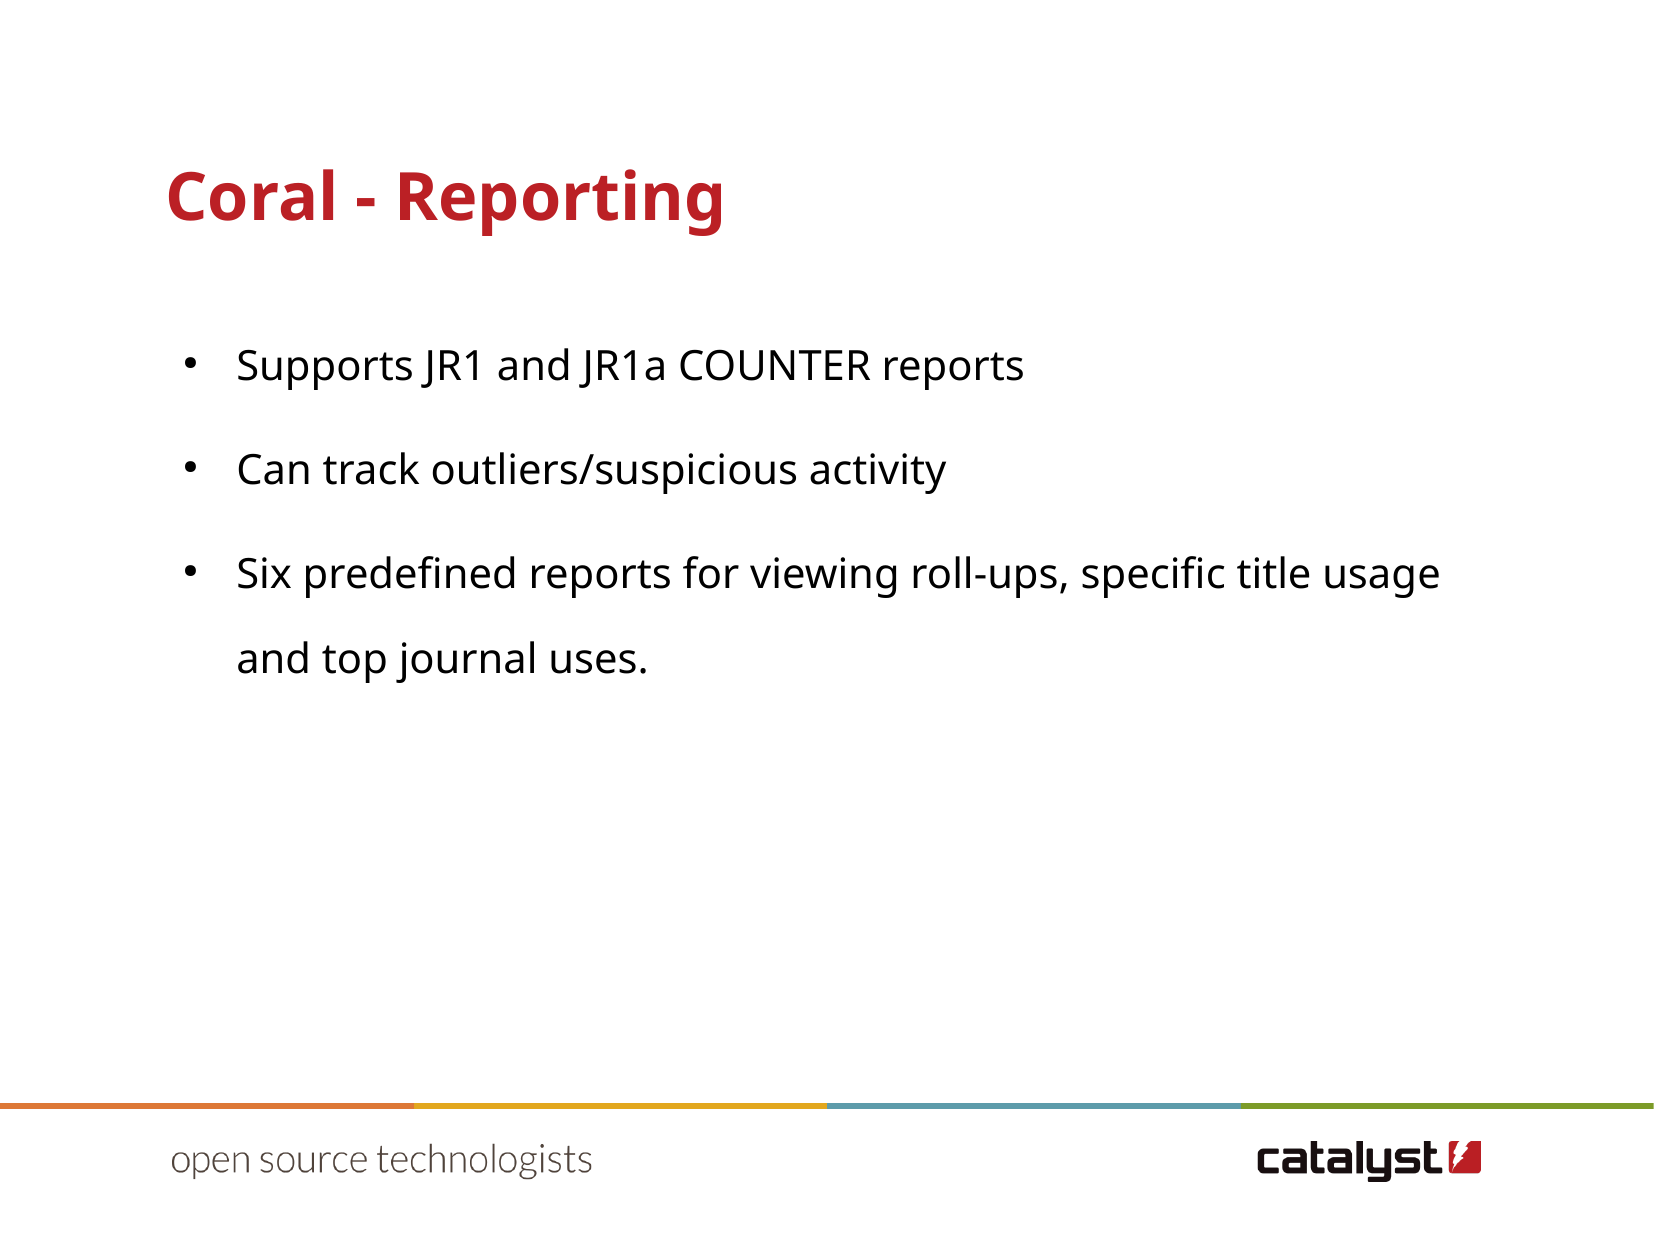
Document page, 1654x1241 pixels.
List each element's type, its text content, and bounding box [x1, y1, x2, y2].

picture [0, 1103, 1654, 1182]
list Supports JR1 and JR1a COUNTER reports Can track outliers/suspicious activity Six predefined reports for viewing roll-ups, specific title usage and top journal uses. [165, 307, 1489, 1027]
title Coral - Reporting [165, 90, 1489, 298]
